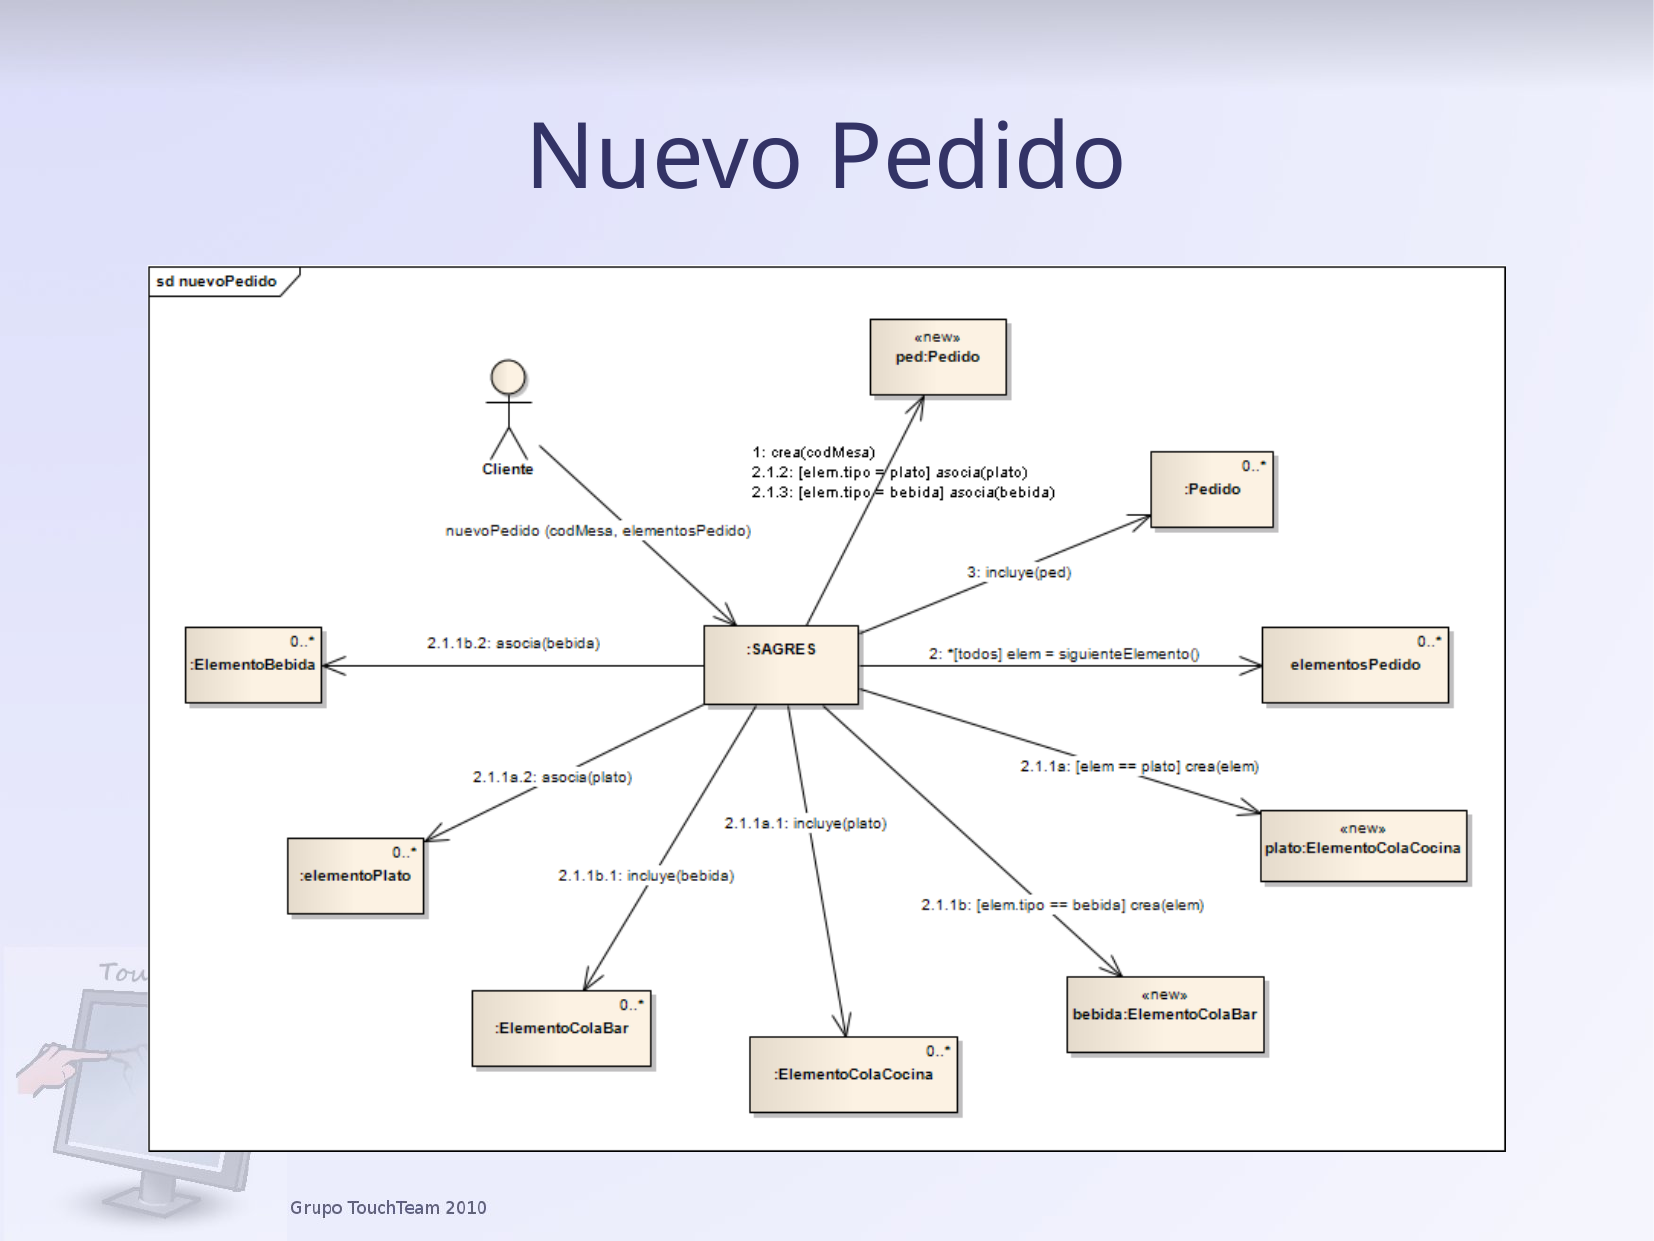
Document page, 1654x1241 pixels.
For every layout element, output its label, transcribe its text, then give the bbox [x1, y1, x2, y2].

title Nuevo Pedido [82, 49, 1571, 257]
picture [0, 0, 1654, 1241]
